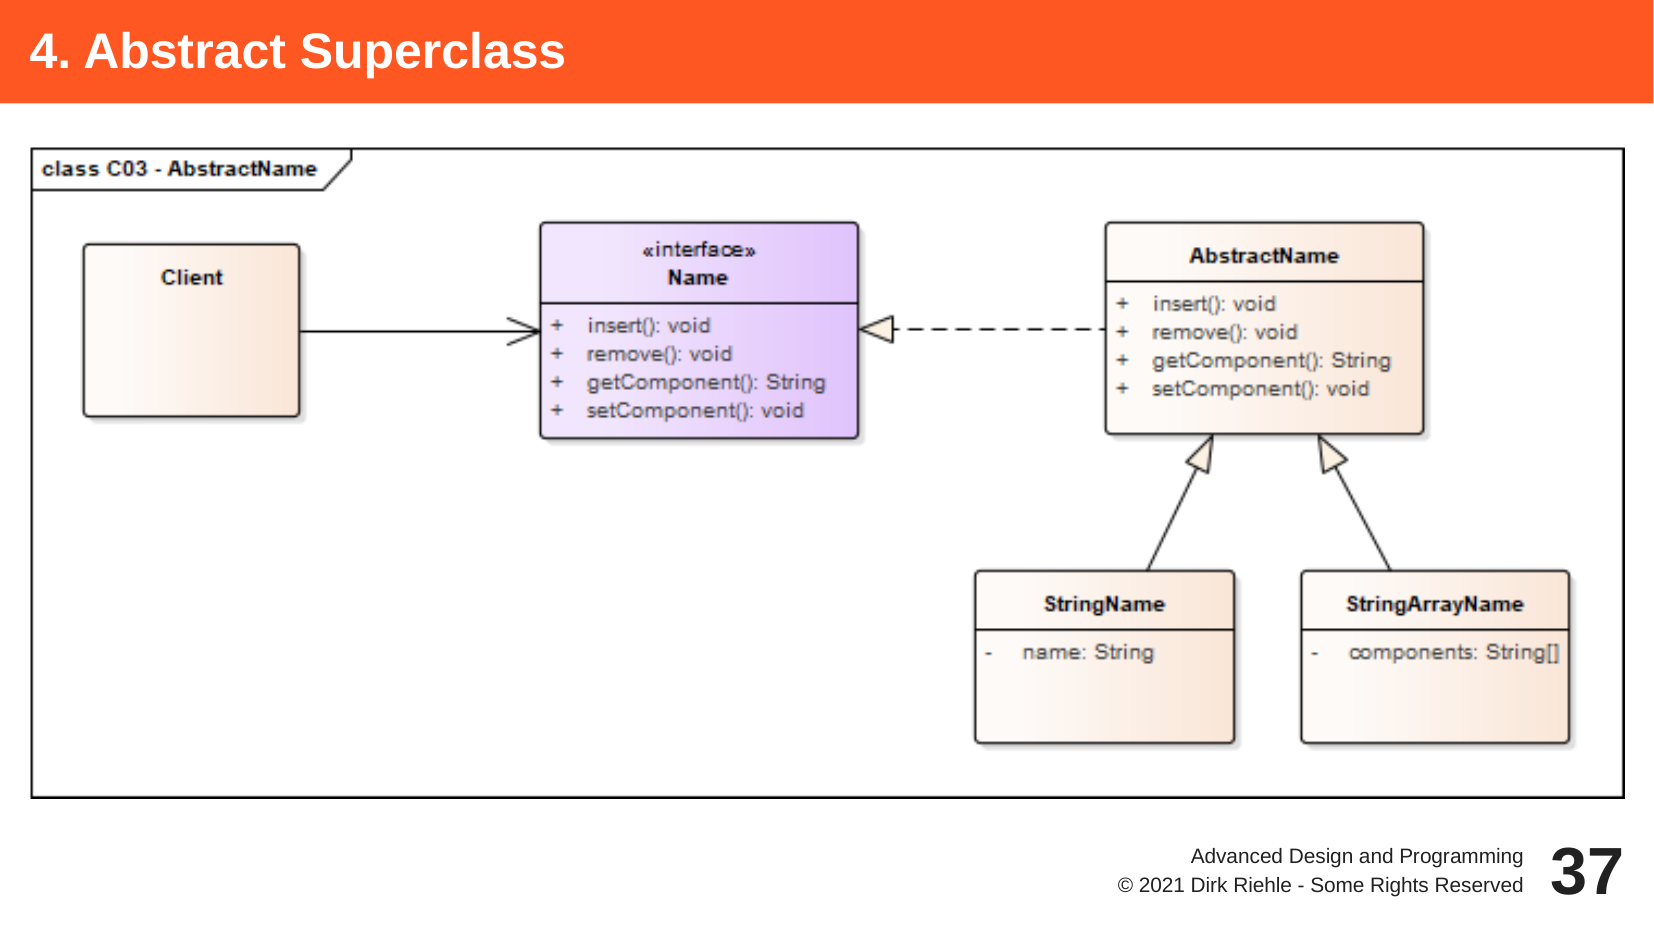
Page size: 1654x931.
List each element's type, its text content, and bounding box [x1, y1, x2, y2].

picture [29, 132, 1625, 812]
title 4. Abstract Superclass [0, 0, 1654, 104]
